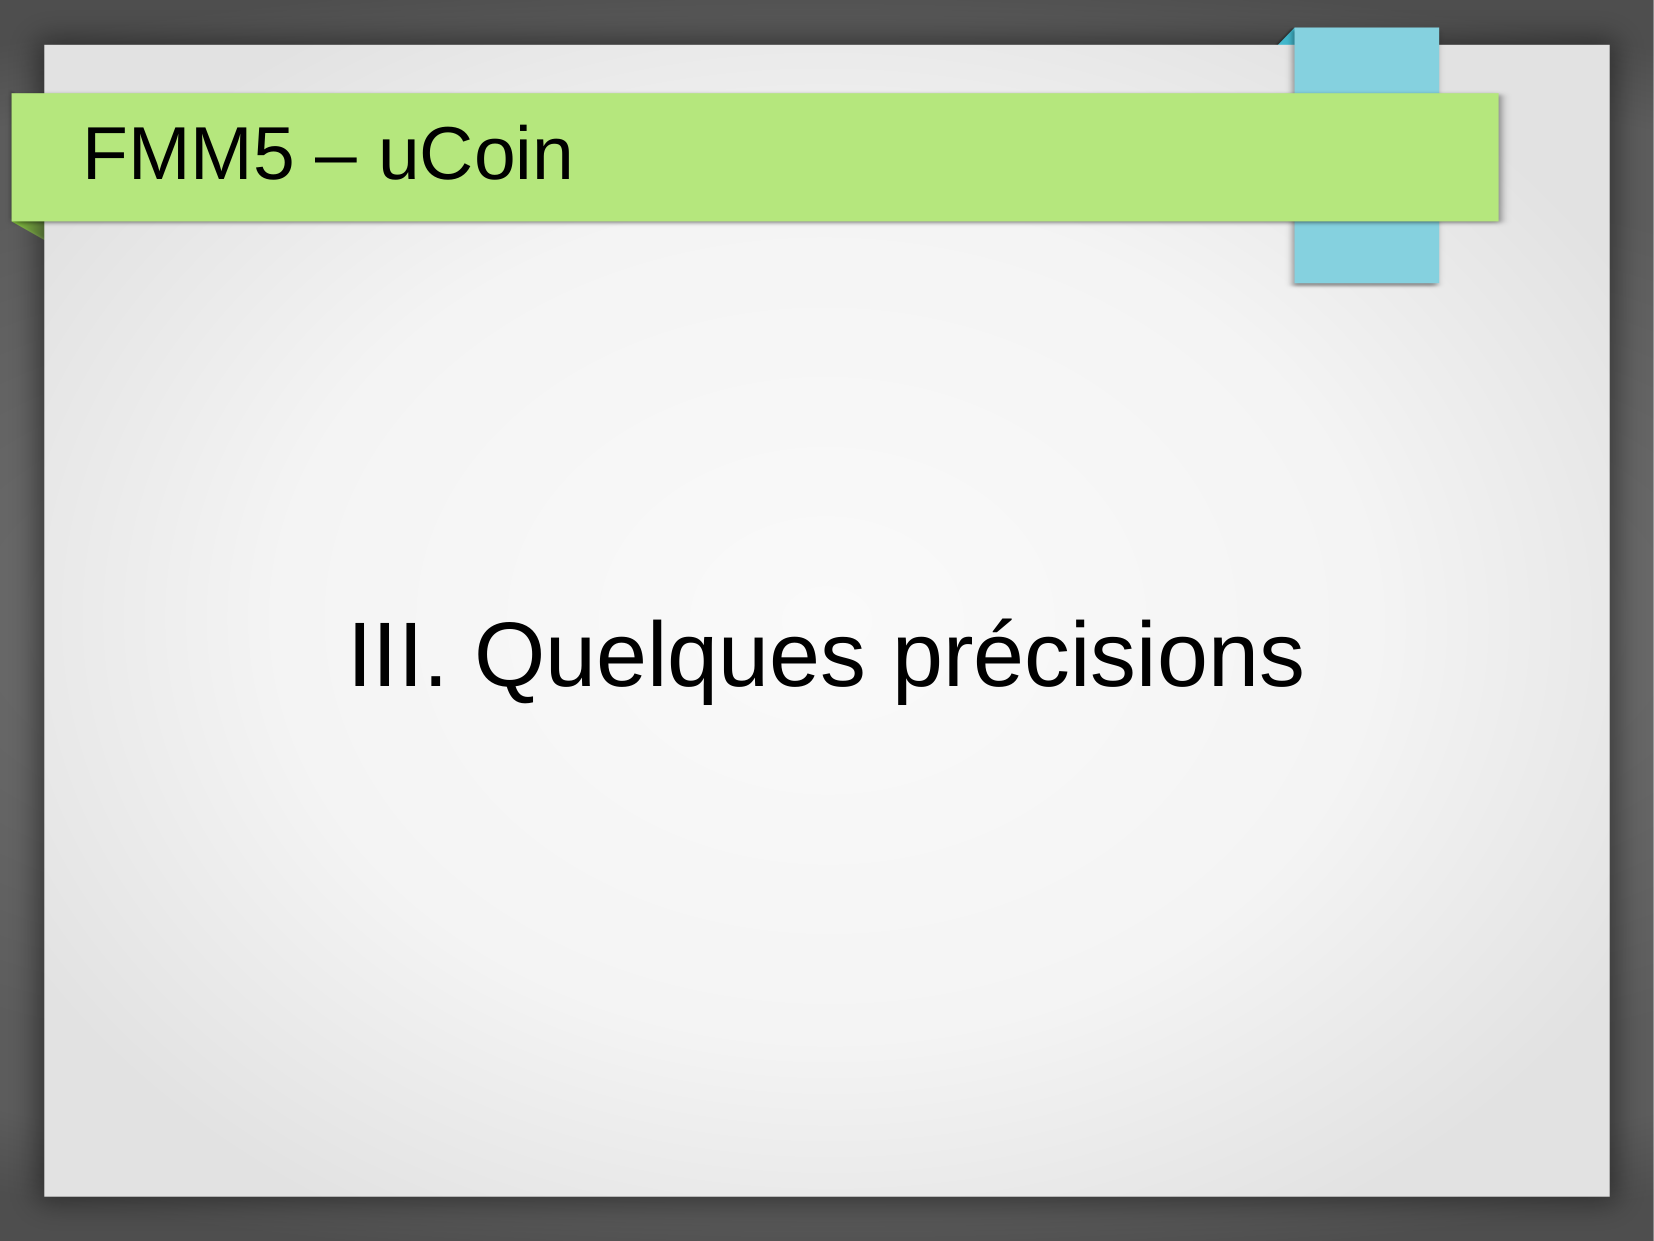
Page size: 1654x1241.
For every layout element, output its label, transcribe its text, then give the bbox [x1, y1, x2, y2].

title FMM5 – uCoin [82, 94, 1264, 213]
list III. Quelques précisions [82, 295, 1571, 1015]
picture [0, 0, 1654, 1241]
